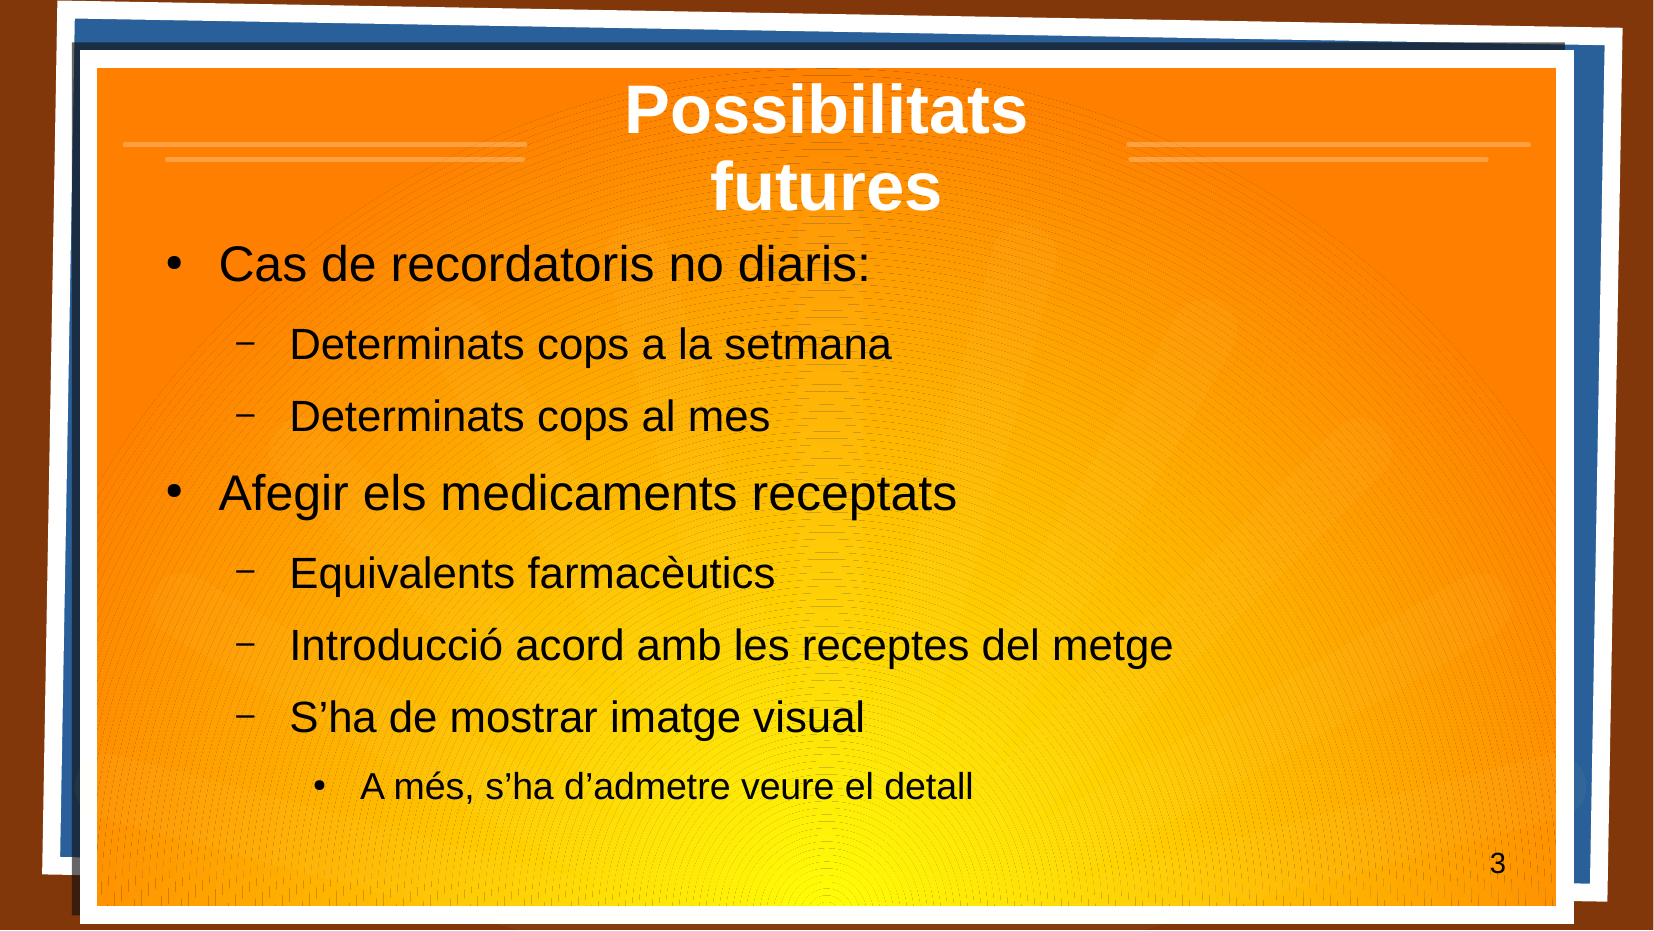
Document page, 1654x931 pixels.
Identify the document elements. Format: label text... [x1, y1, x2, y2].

list Cas de recordatoris no diaris: Determinats cops a la setmana Determinats cops al mes Afegir els medicaments receptats Equivalents farmacèutics Introducció acord amb les receptes del metge S’ha de mostrar imatge visual A més, s’ha d’admetre veure el detall [147, 236, 1506, 827]
title Possibilitats futures [531, 70, 1123, 225]
